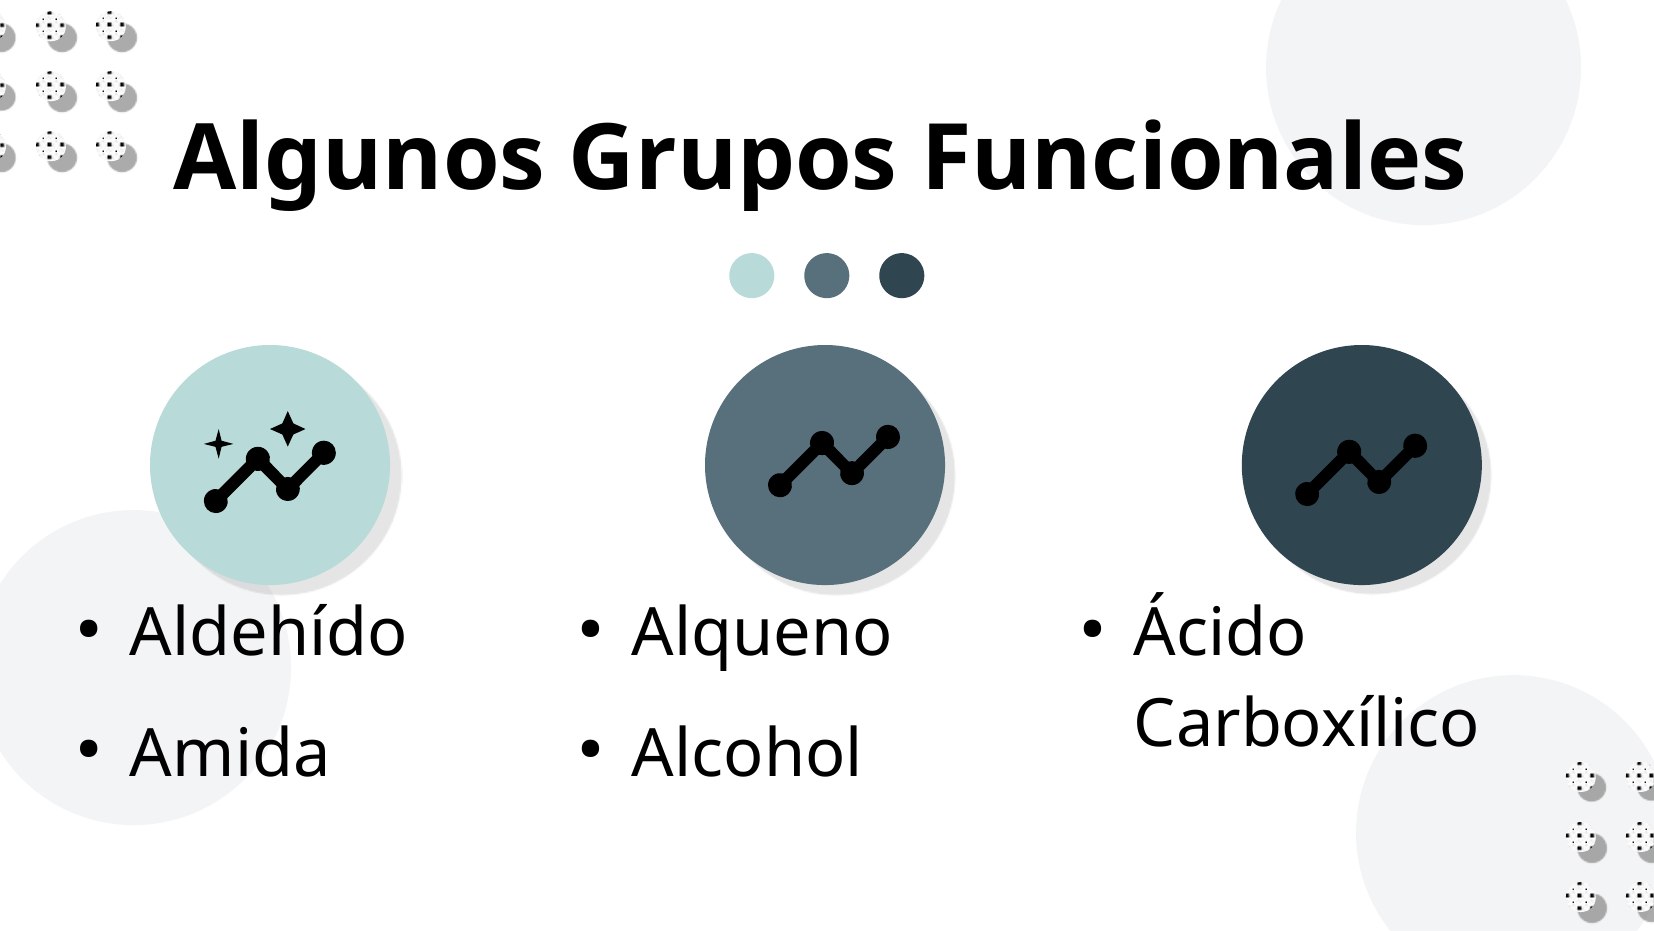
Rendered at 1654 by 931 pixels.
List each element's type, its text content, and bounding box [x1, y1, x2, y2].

picture [95, 11, 126, 42]
picture [1625, 821, 1654, 853]
picture [35, 71, 66, 102]
picture [1625, 881, 1654, 912]
picture [1565, 761, 1596, 793]
text_box [804, 253, 850, 299]
list Alqueno Alcohol [578, 584, 1063, 916]
picture [99, 71, 122, 76]
text_box [705, 345, 946, 584]
picture [1565, 882, 1596, 913]
title Algunos Grupos Funcionales [76, 76, 1565, 233]
picture [35, 131, 67, 162]
text_box [150, 345, 391, 584]
list Aldehído Amida [76, 584, 562, 916]
list Ácido Carboxílico [1080, 584, 1565, 916]
picture [0, 74, 6, 99]
text_box [1241, 345, 1482, 584]
picture [1565, 821, 1596, 853]
picture [0, 134, 7, 159]
text_box [729, 253, 775, 299]
text_box [879, 253, 925, 299]
picture [0, 14, 6, 39]
picture [1625, 761, 1654, 792]
picture [35, 11, 66, 42]
